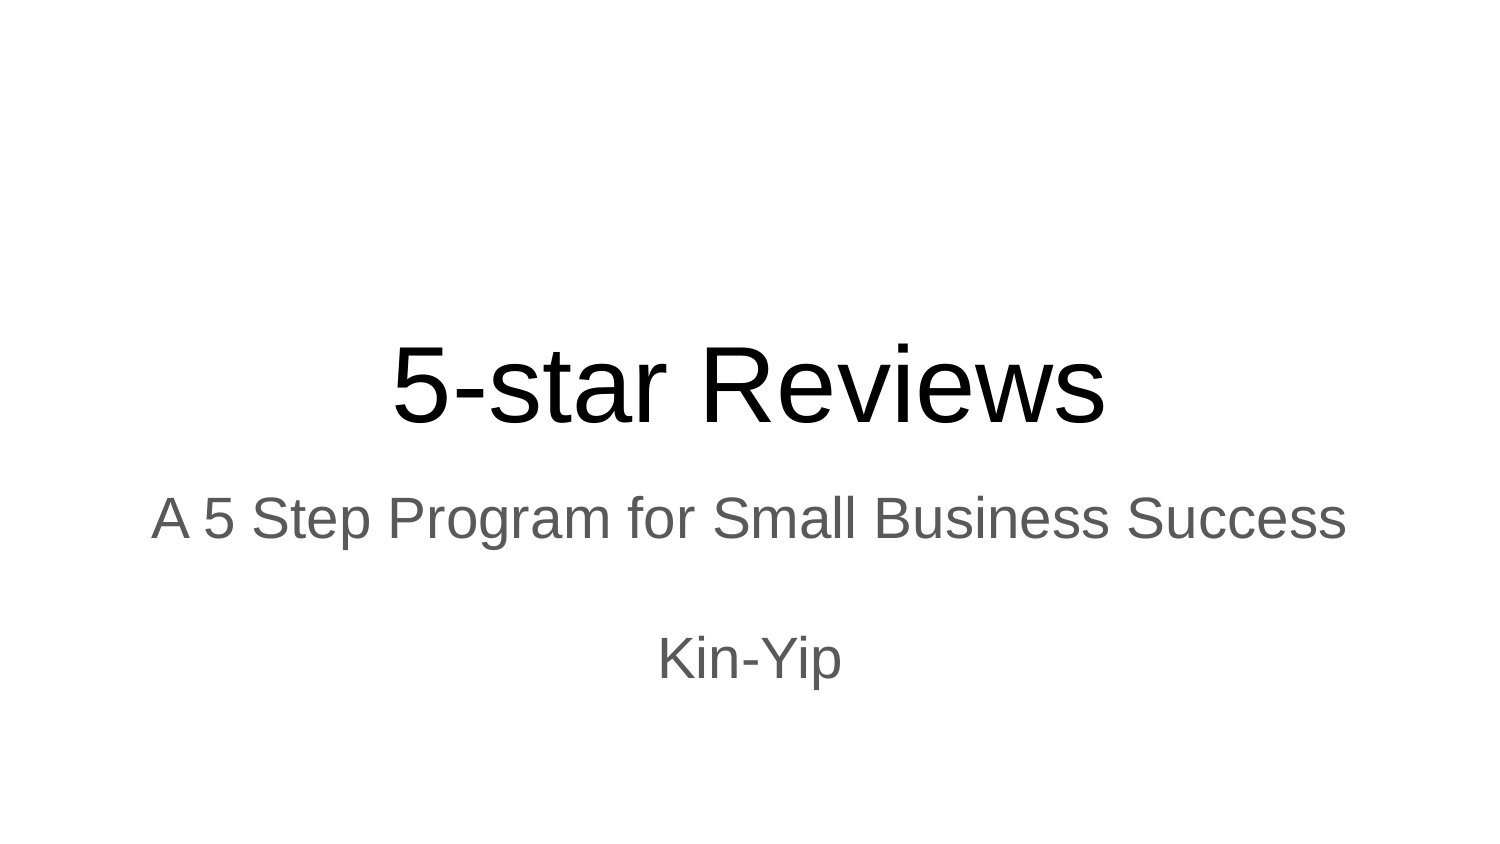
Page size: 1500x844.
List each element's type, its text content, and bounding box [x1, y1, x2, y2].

subtitle A 5 Step Program for Small Business Success Kin-Yip [51, 464, 1449, 595]
title 5-star Reviews [51, 122, 1449, 459]
